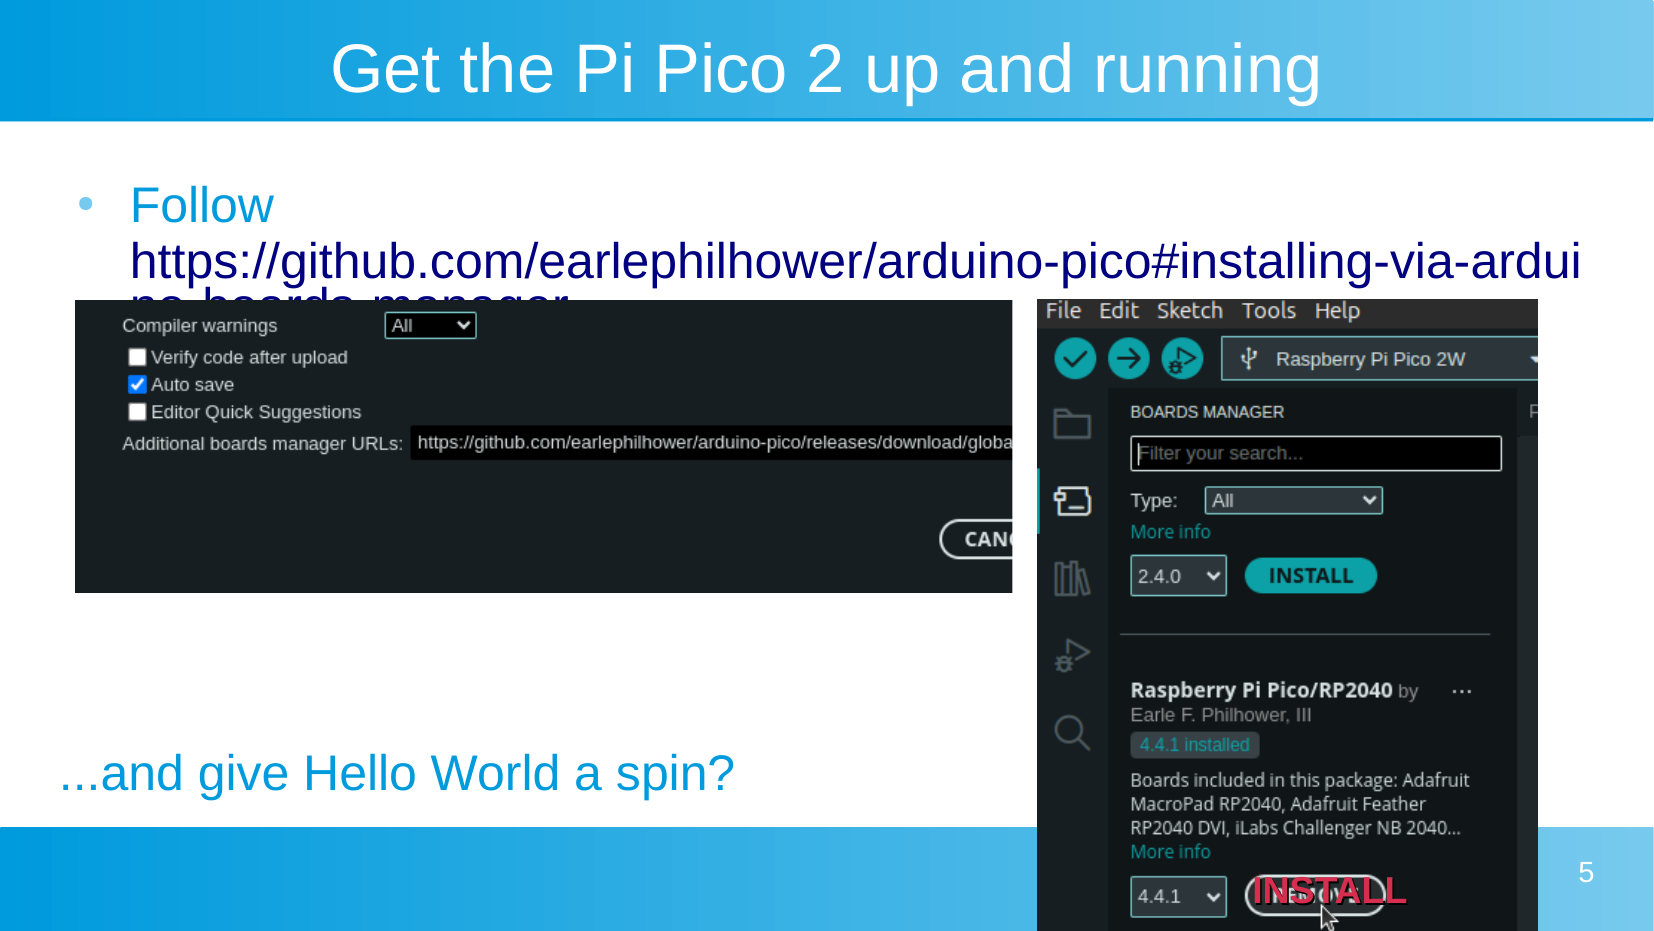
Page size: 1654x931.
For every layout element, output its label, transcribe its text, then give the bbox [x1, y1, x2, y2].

title Get the Pi Pico 2 up and running [59, 29, 1595, 108]
picture [75, 300, 1013, 593]
text_box INSTALL [1237, 862, 1423, 920]
list Follow https://github.com/earlephilhower/arduino-pico#installing-via-arduino-boards-manager ...and give Hello World a spin? [59, 177, 1595, 768]
picture [1037, 299, 1538, 931]
